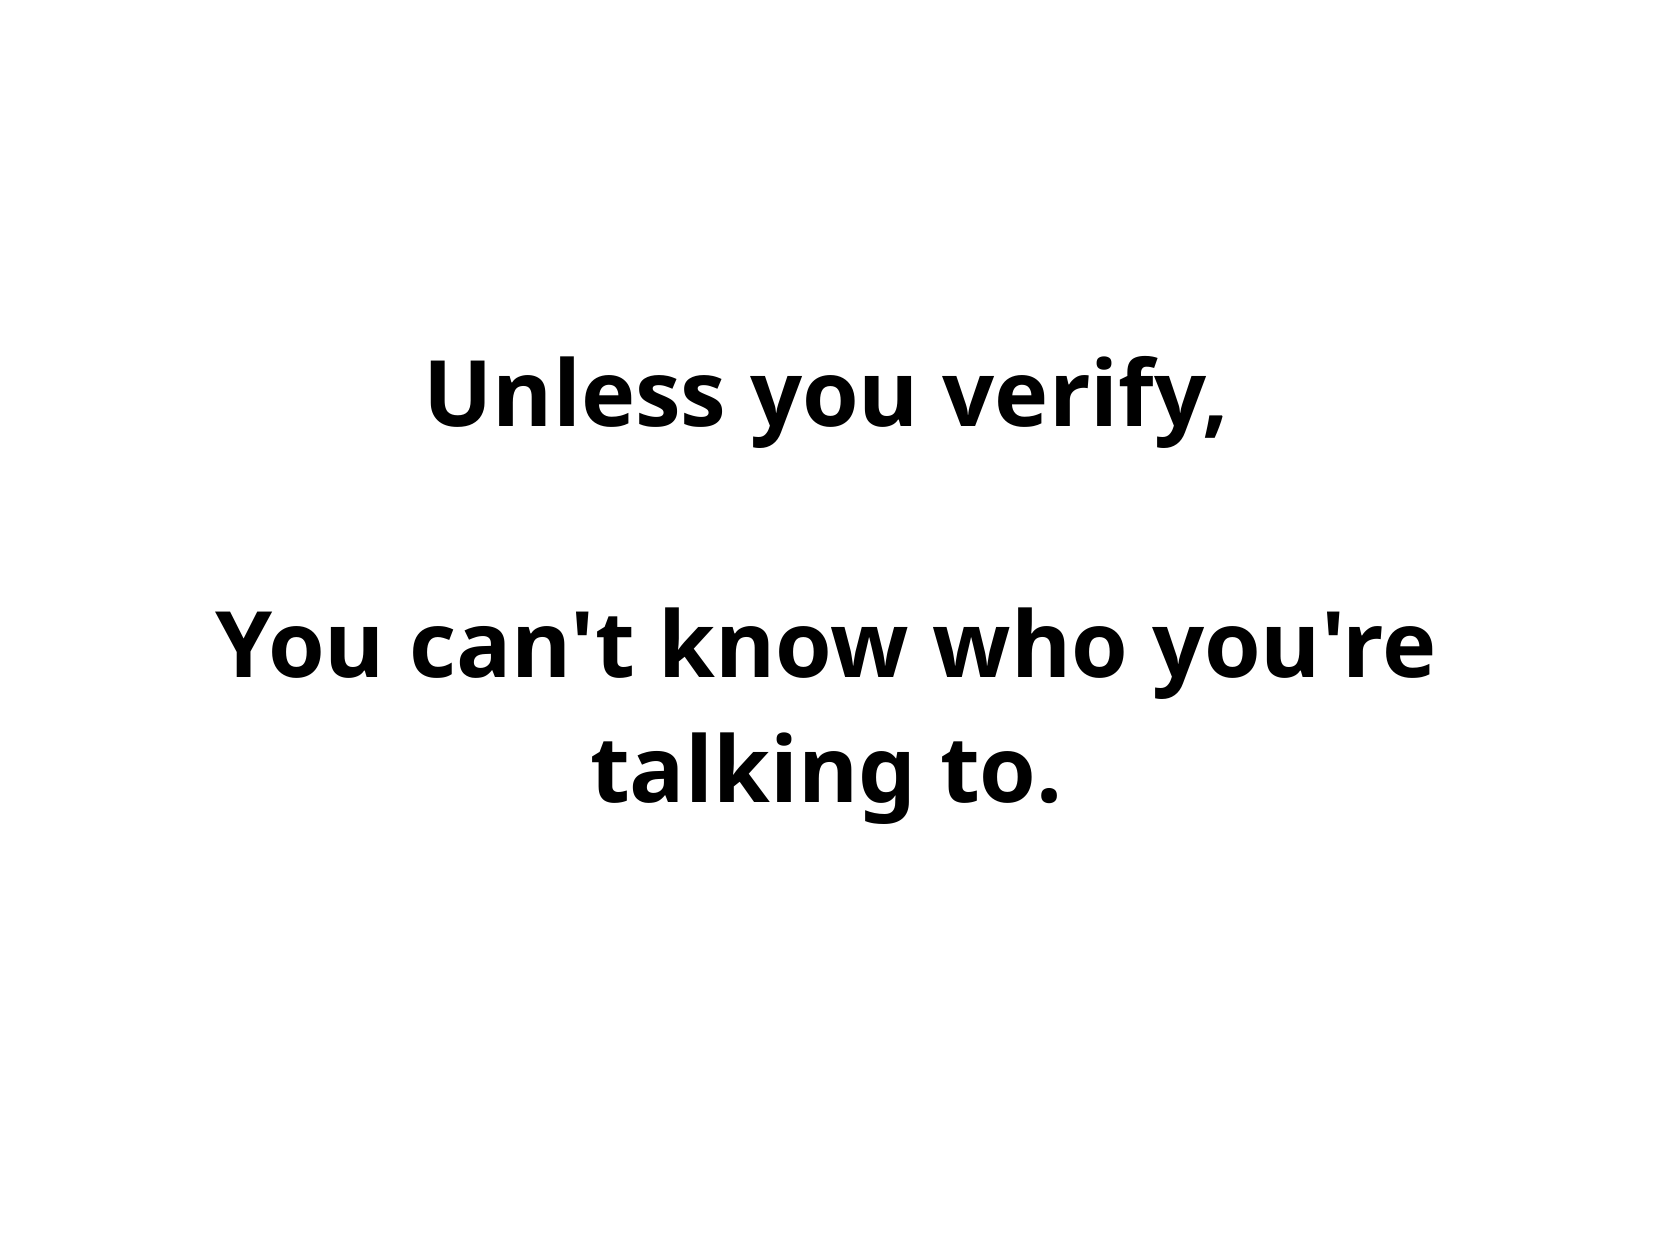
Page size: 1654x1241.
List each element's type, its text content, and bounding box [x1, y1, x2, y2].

subtitle Unless you verify, You can't know who you're talking to. [82, 49, 1571, 1109]
